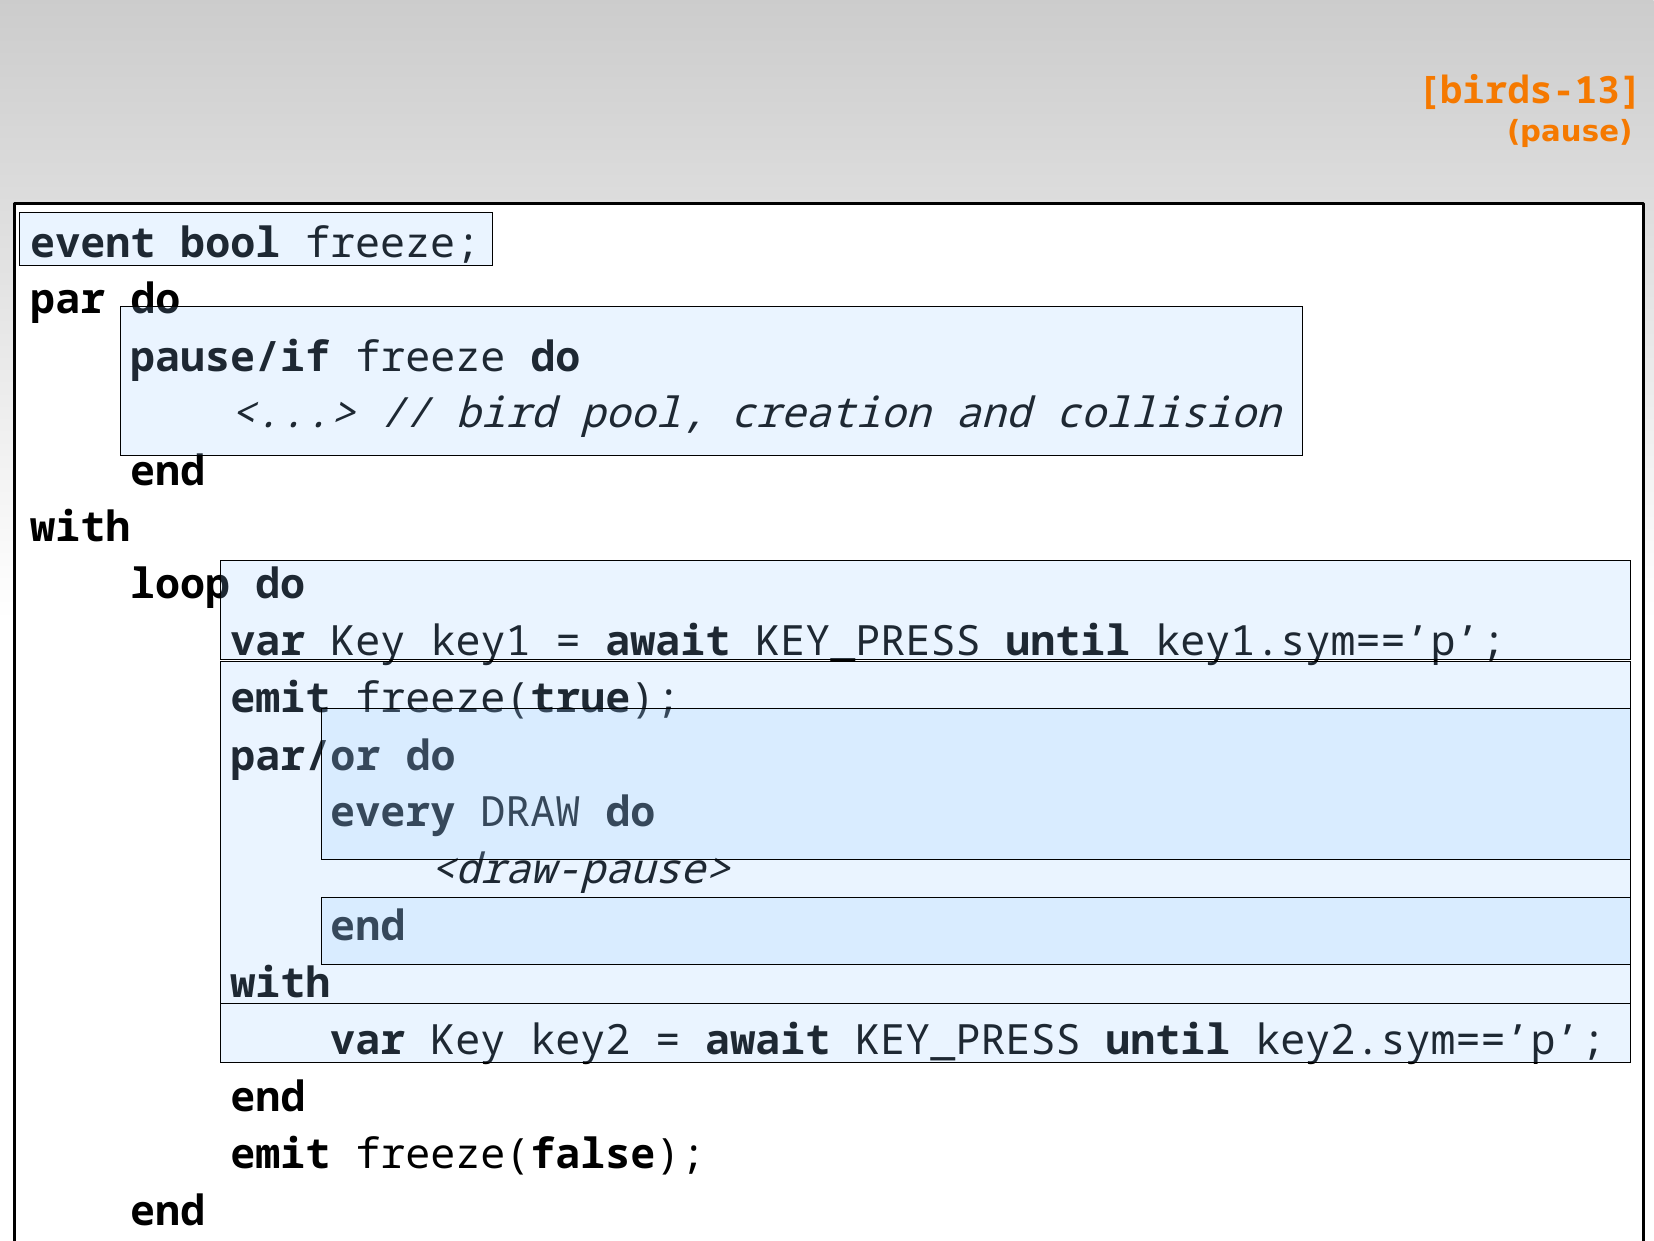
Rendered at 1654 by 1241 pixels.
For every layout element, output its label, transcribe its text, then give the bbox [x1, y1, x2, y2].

text_box [220, 560, 1631, 660]
text_box [220, 661, 1631, 1063]
text_box [19, 212, 493, 266]
title [birds-13] (pause) [154, 2, 1643, 202]
text_box [120, 306, 1303, 456]
text_box event bool freeze; par do pause/if freeze do <...> // bird pool, creation and collision end with loop do var Key key1 = await KEY_PRESS until key1.sym==’p’; emit freeze(true); par/or do every DRAW do <draw-pause> end with var Key key2 = await KEY_PRESS until key2.sym==’p’; end emit freeze(false); end end [14, 203, 1644, 1164]
